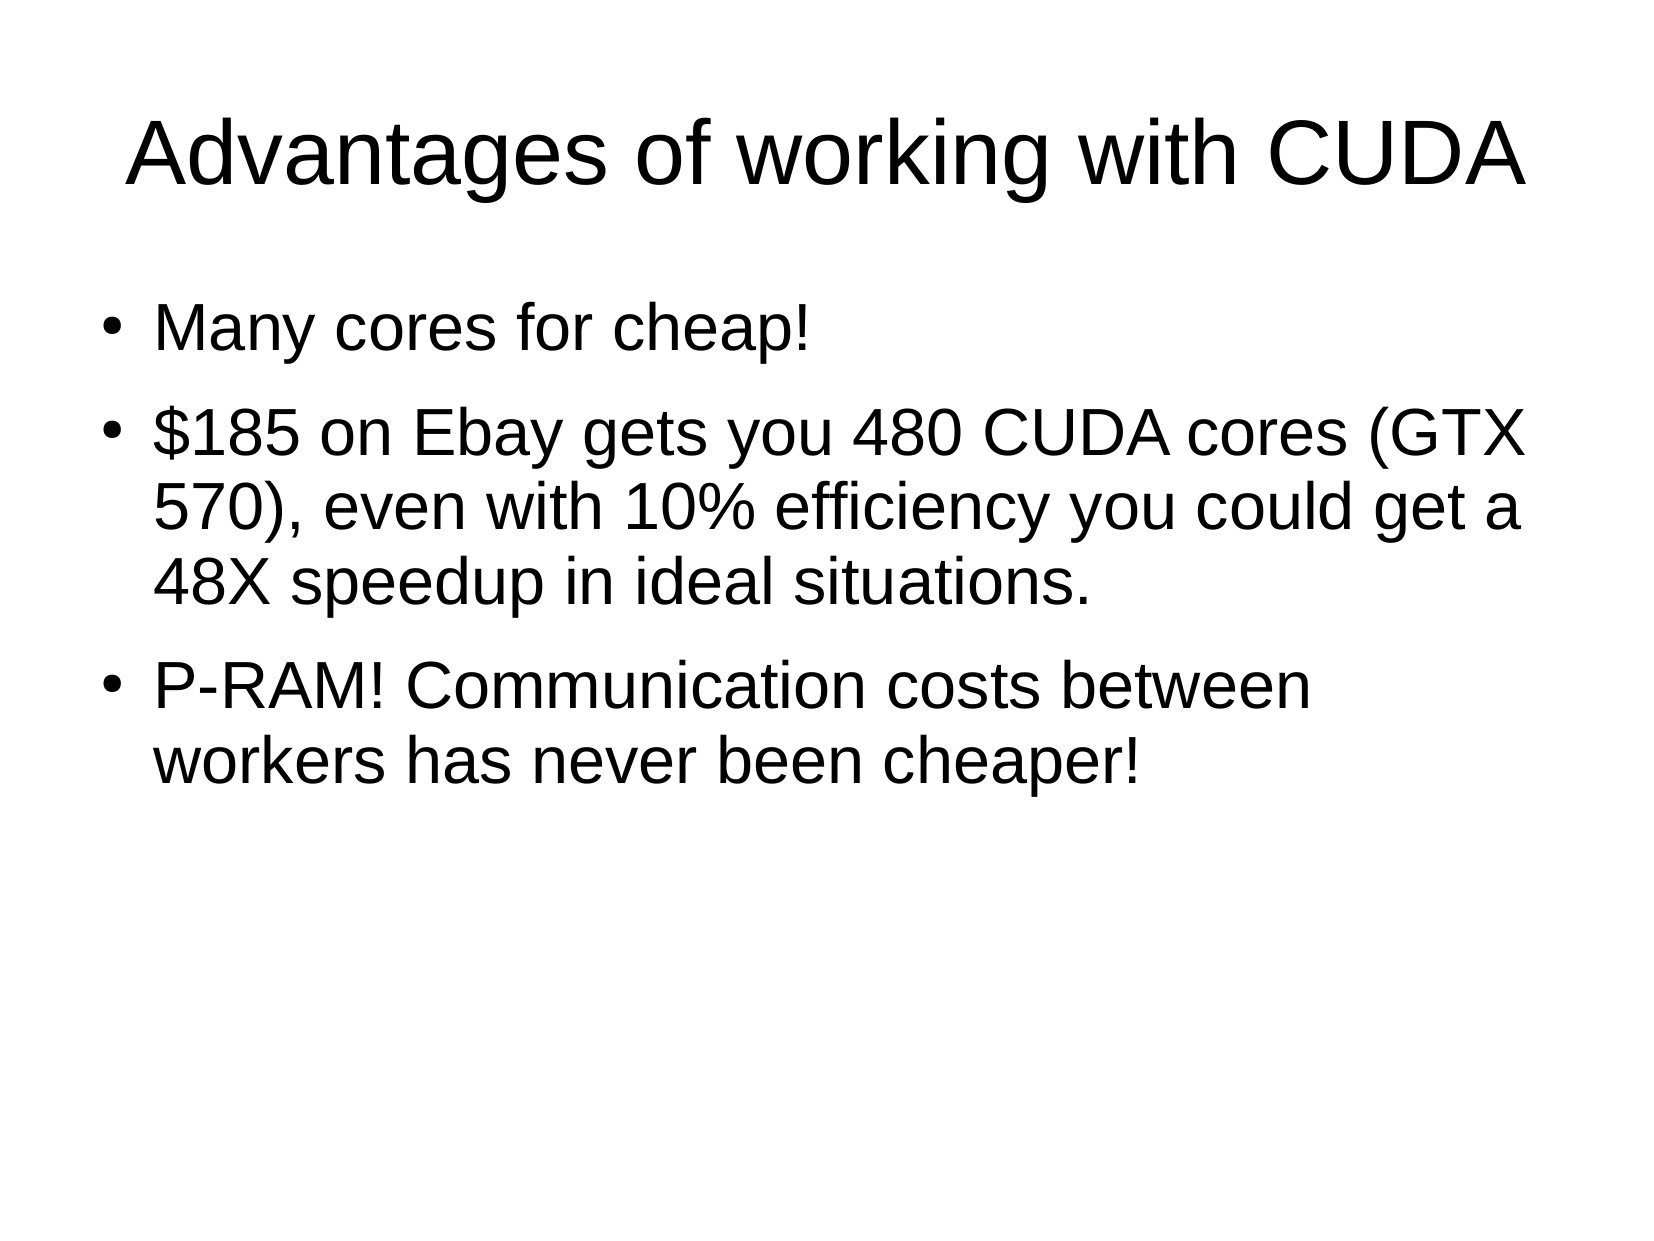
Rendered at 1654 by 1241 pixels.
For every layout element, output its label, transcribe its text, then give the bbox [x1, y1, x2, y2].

title Advantages of working with CUDA [82, 49, 1571, 257]
list Many cores for cheap! $185 on Ebay gets you 480 CUDA cores (GTX 570), even with 10% efficiency you could get a 48X speedup in ideal situations. P-RAM! Communication costs between workers has never been cheaper! [82, 290, 1538, 1010]
